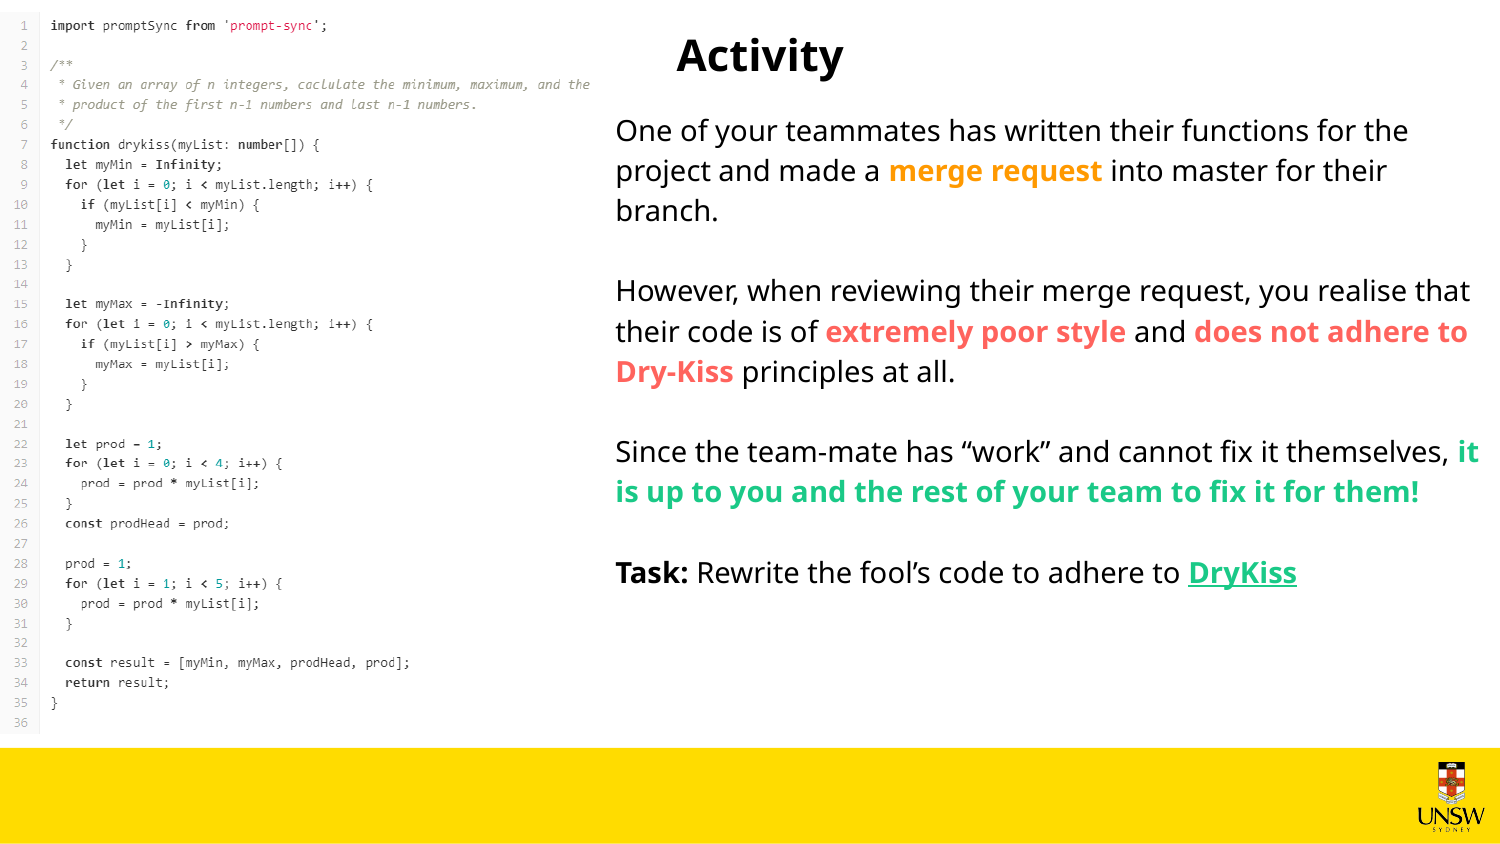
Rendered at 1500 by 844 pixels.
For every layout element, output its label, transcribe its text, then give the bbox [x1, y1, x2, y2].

picture [1418, 762, 1485, 832]
text_box Activity [661, 12, 1358, 96]
picture [0, 12, 601, 734]
text_box One of your teammates has written their functions for the project and made a merge request into master for their branch. However, when reviewing their merge request, you realise that their code is of extremely poor style and does not adhere to Dry-Kiss principles at all. Since the team-mate has “work” and cannot fix it themselves, it is up to you and the rest of your team to fix it for them! Task: Rewrite the fool’s code to adhere to DryKiss [601, 56, 1500, 685]
